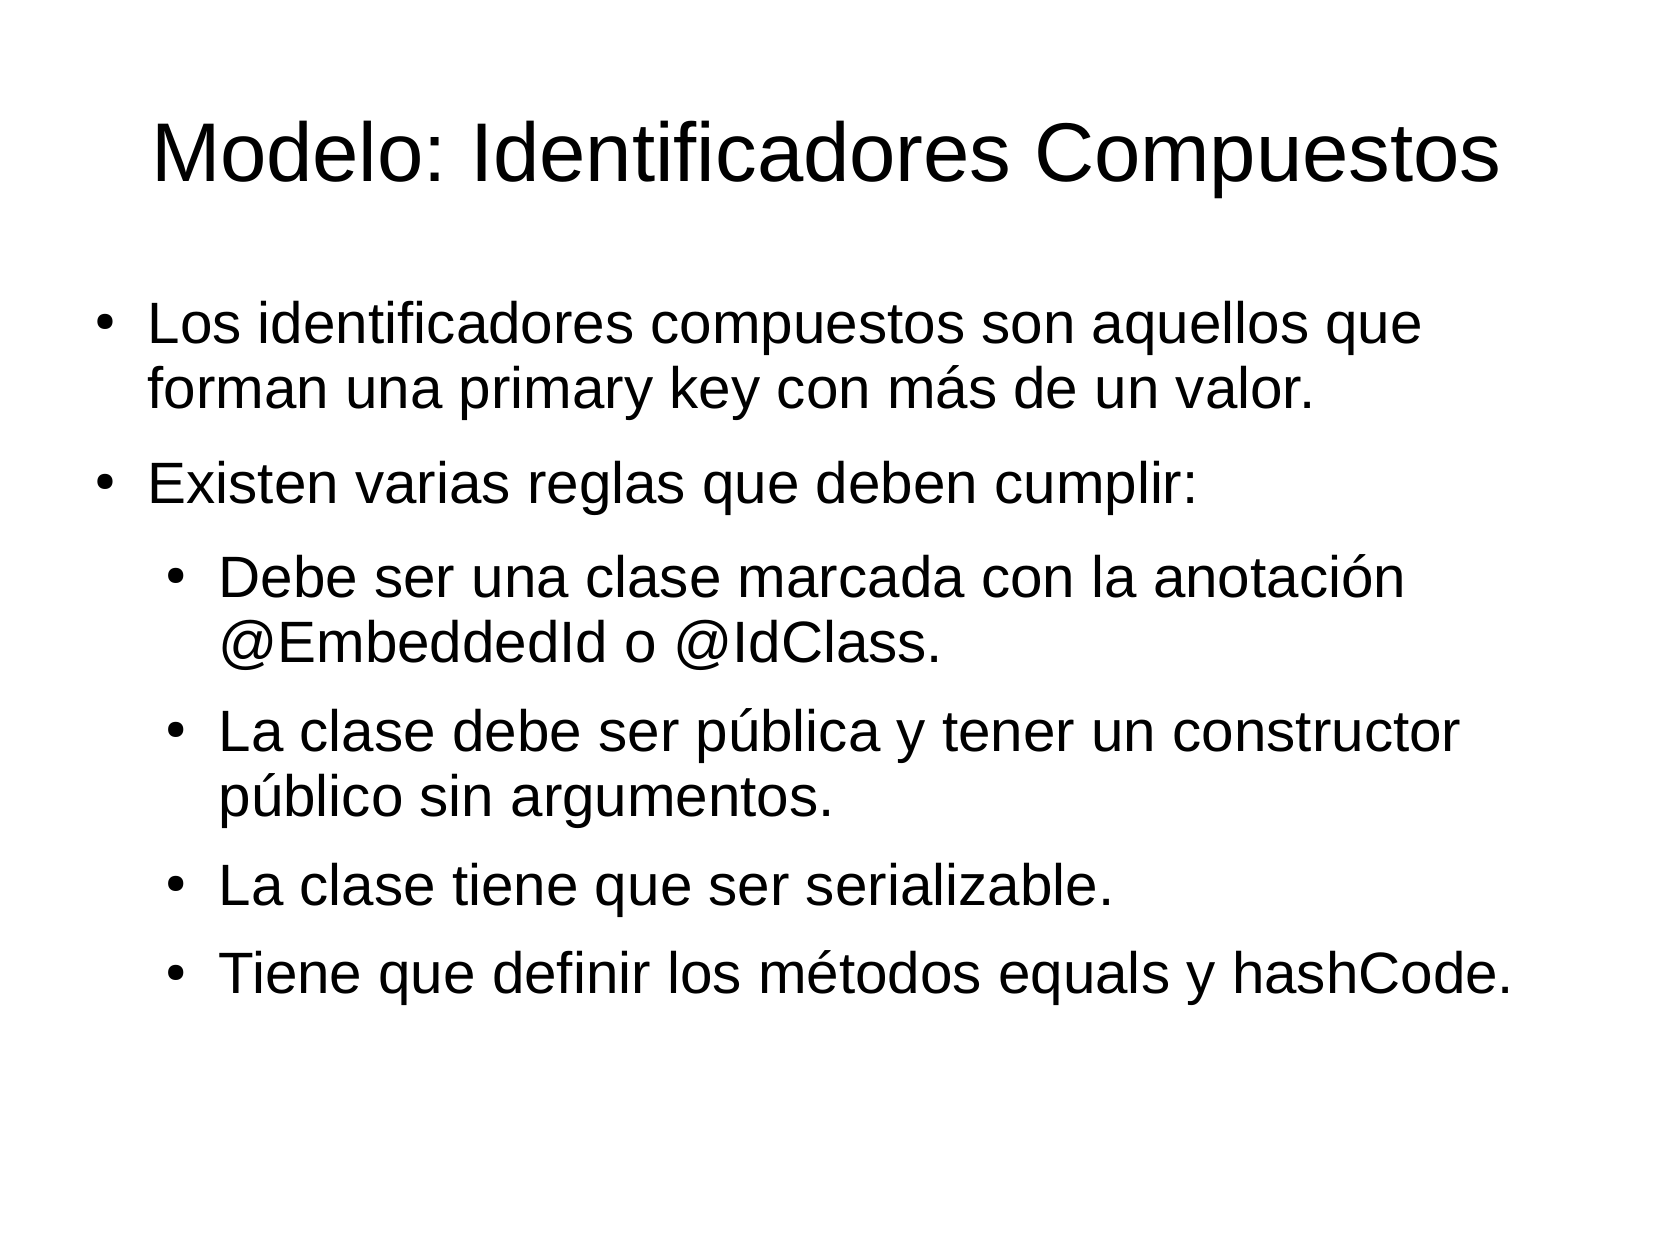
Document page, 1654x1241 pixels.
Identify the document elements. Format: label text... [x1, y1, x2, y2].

list Los identificadores compuestos son aquellos que forman una primary key con más de un valor. Existen varias reglas que deben cumplir: Debe ser una clase marcada con la anotación @EmbeddedId o @IdClass. La clase debe ser pública y tener un constructor público sin argumentos. La clase tiene que ser serializable. Tiene que definir los métodos equals y hashCode. [76, 291, 1565, 1194]
title Modelo: Identificadores Compuestos [82, 49, 1571, 257]
